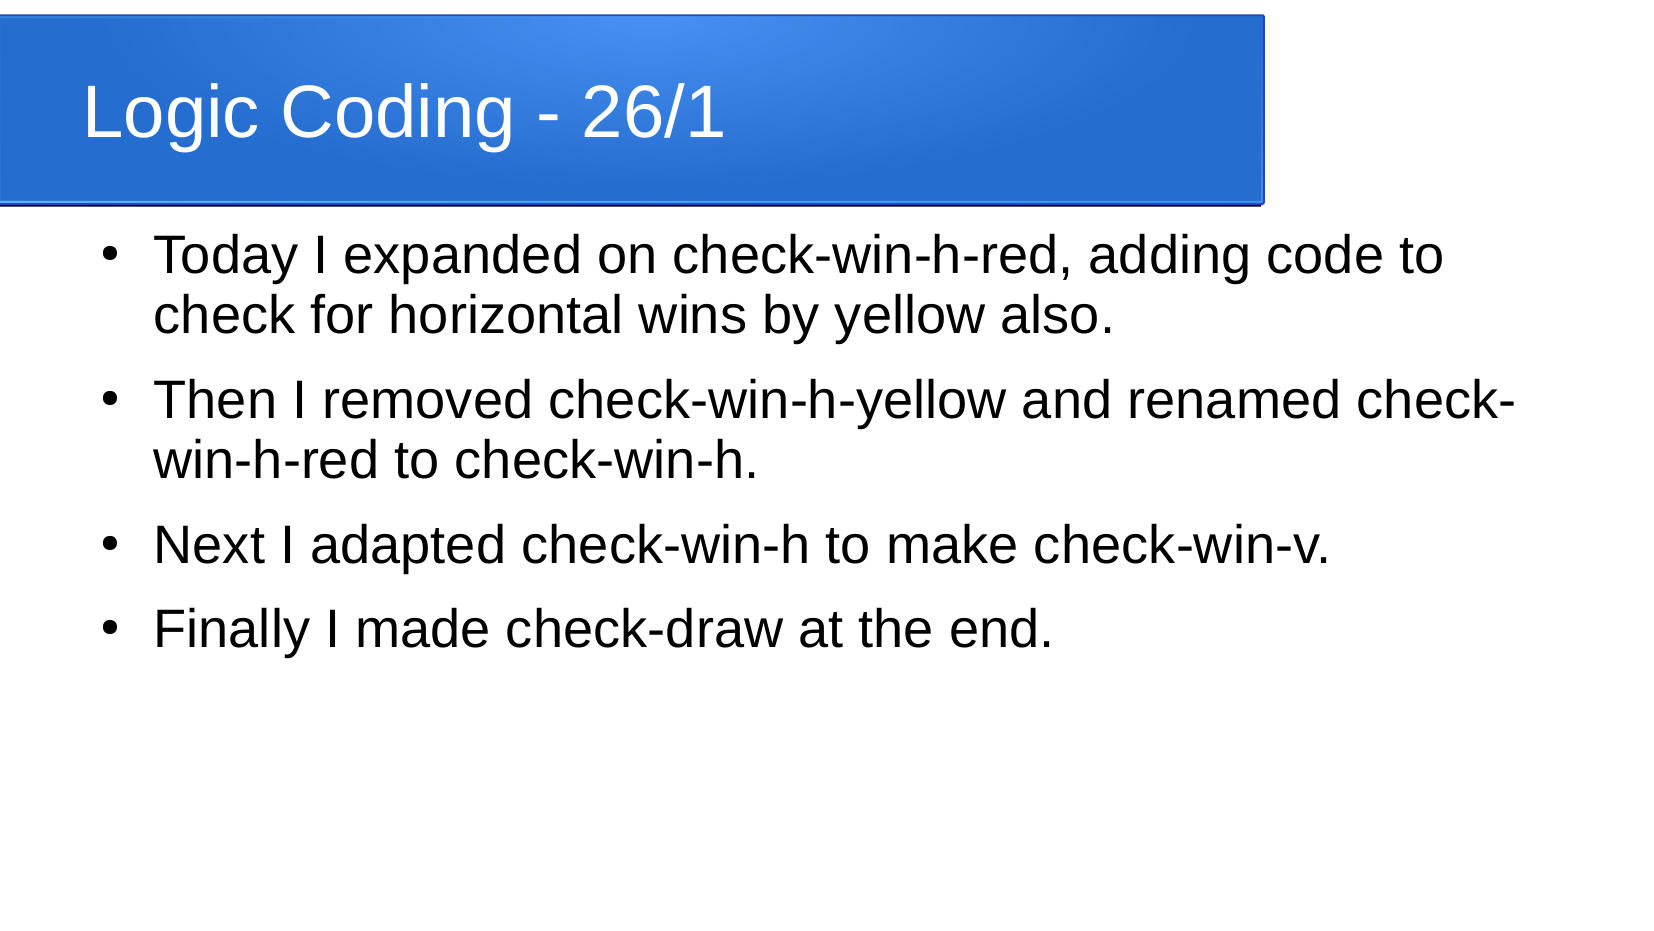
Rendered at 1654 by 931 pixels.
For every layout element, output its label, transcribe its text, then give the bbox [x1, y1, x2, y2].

list Today I expanded on check-win-h-red, adding code to check for horizontal wins by yellow also. Then I removed check-win-h-yellow and renamed check-win-h-red to check-win-h. Next I adapted check-win-h to make check-win-v. Finally I made check-draw at the end. [82, 224, 1571, 764]
title Logic Coding - 26/1 [82, 35, 1235, 189]
